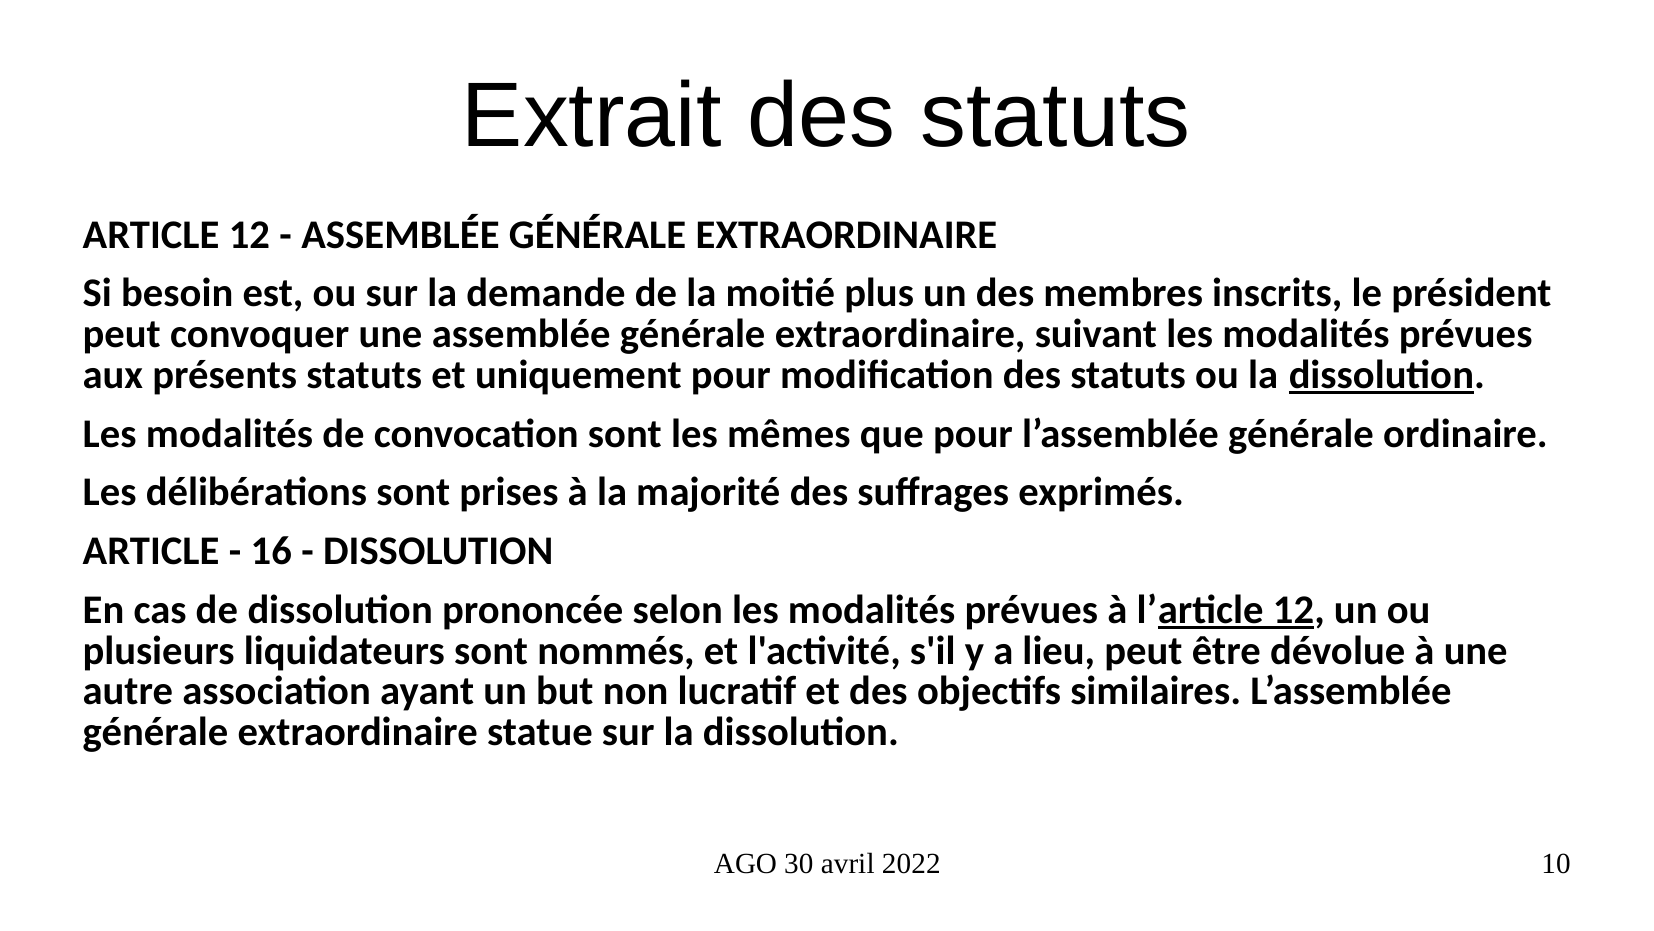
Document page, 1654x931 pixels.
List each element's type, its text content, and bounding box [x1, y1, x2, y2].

title Extrait des statuts [82, 37, 1571, 193]
list ARTICLE 12 - ASSEMBLÉE GÉNÉRALE EXTRAORDINAIRE Si besoin est, ou sur la demande de la moitié plus un des membres inscrits, le président peut convoquer une assemblée générale extraordinaire, suivant les modalités prévues aux présents statuts et uniquement pour modification des statuts ou la dissolution. Les modalités de convocation sont les mêmes que pour l’assemblée générale ordinaire. Les délibérations sont prises à la majorité des suffrages exprimés. ARTICLE - 16 - DISSOLUTION En cas de dissolution prononcée selon les modalités prévues à l’article 12, un ou plusieurs liquidateurs sont nommés, et l'activité, s'il y a lieu, peut être dévolue à une autre association ayant un but non lucratif et des objectifs similaires. L’assemblée générale extraordinaire statue sur la dissolution. [82, 217, 1571, 758]
